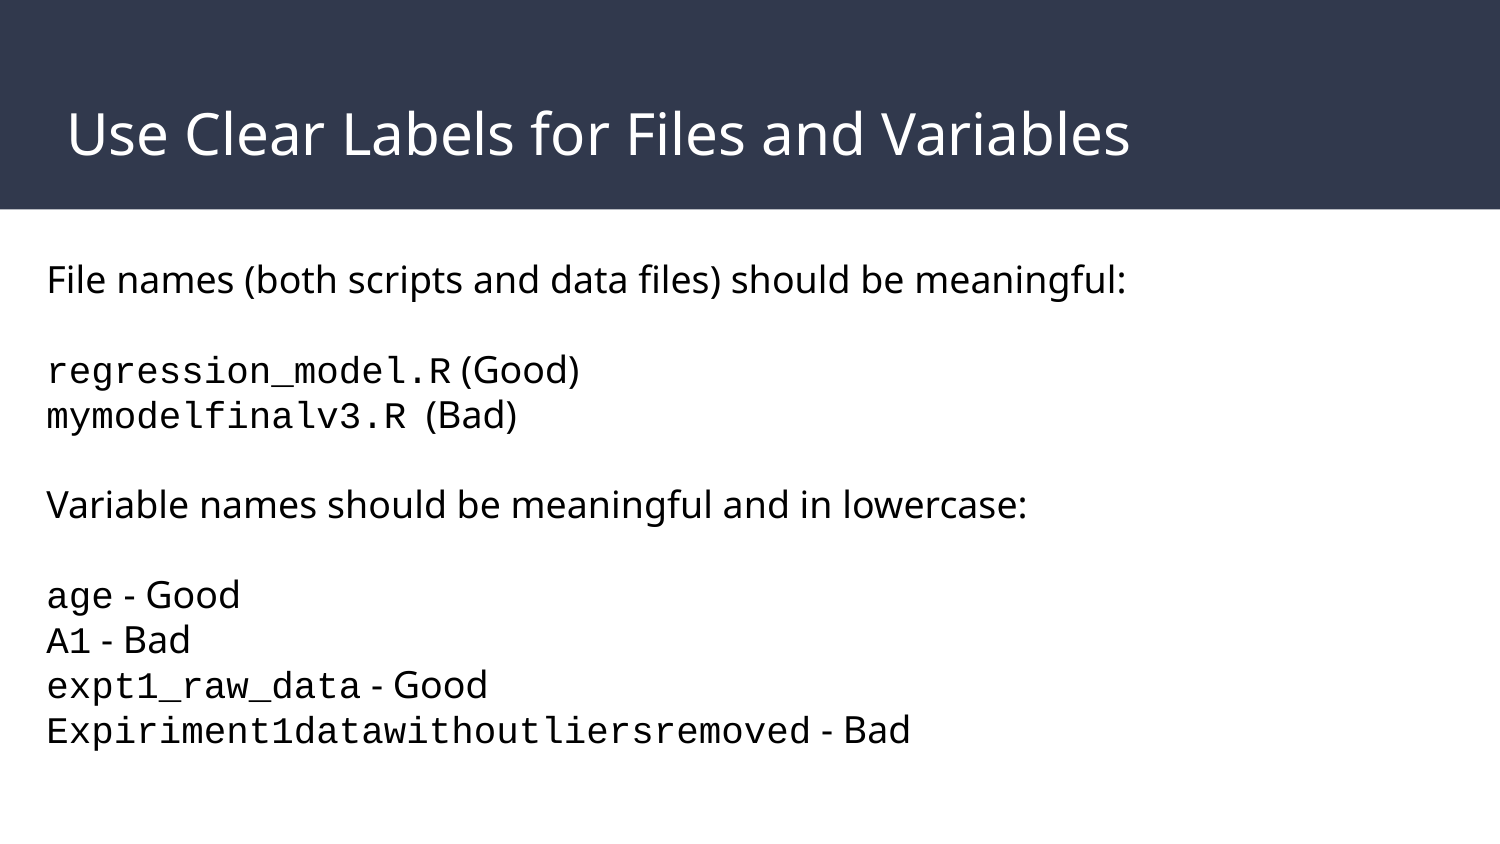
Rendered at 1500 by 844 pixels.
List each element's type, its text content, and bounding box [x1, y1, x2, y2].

text_box File names (both scripts and data files) should be meaningful: regression_model.R (Good) mymodelfinalv3.R (Bad) Variable names should be meaningful and in lowercase: age - Good A1 - Bad expt1_raw_data - Good Expiriment1datawithoutliersremoved - Bad [31, 240, 1459, 816]
title Use Clear Labels for Files and Variables [51, 82, 1449, 185]
